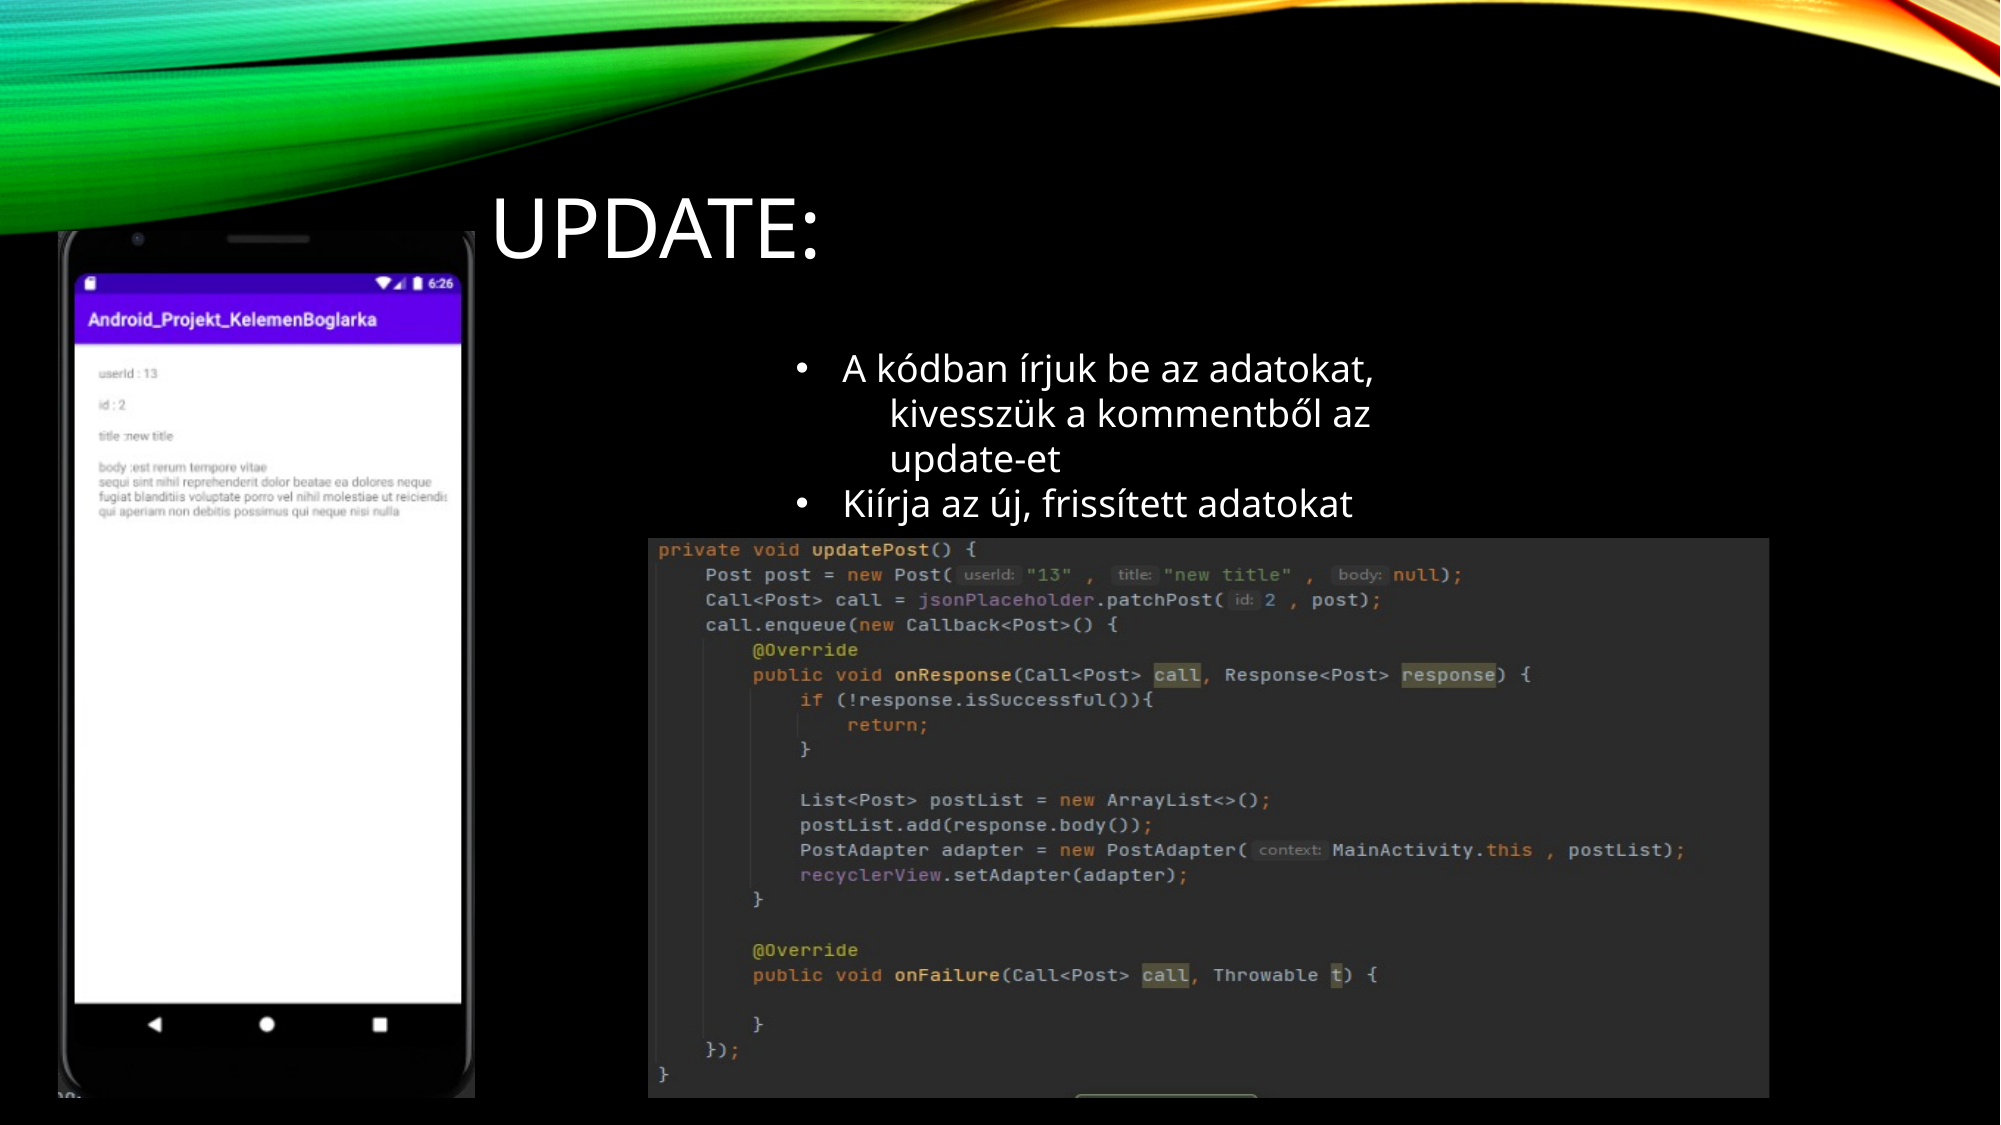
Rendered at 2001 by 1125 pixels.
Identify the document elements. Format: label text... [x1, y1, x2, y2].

title Update: [474, 125, 1888, 338]
picture [57, 231, 475, 1098]
picture [648, 538, 1770, 1098]
text_box A kódban írjuk be az adatokat, kivesszük a kommentből az update-et Kiírja az új, frissített adatokat [780, 337, 1502, 535]
